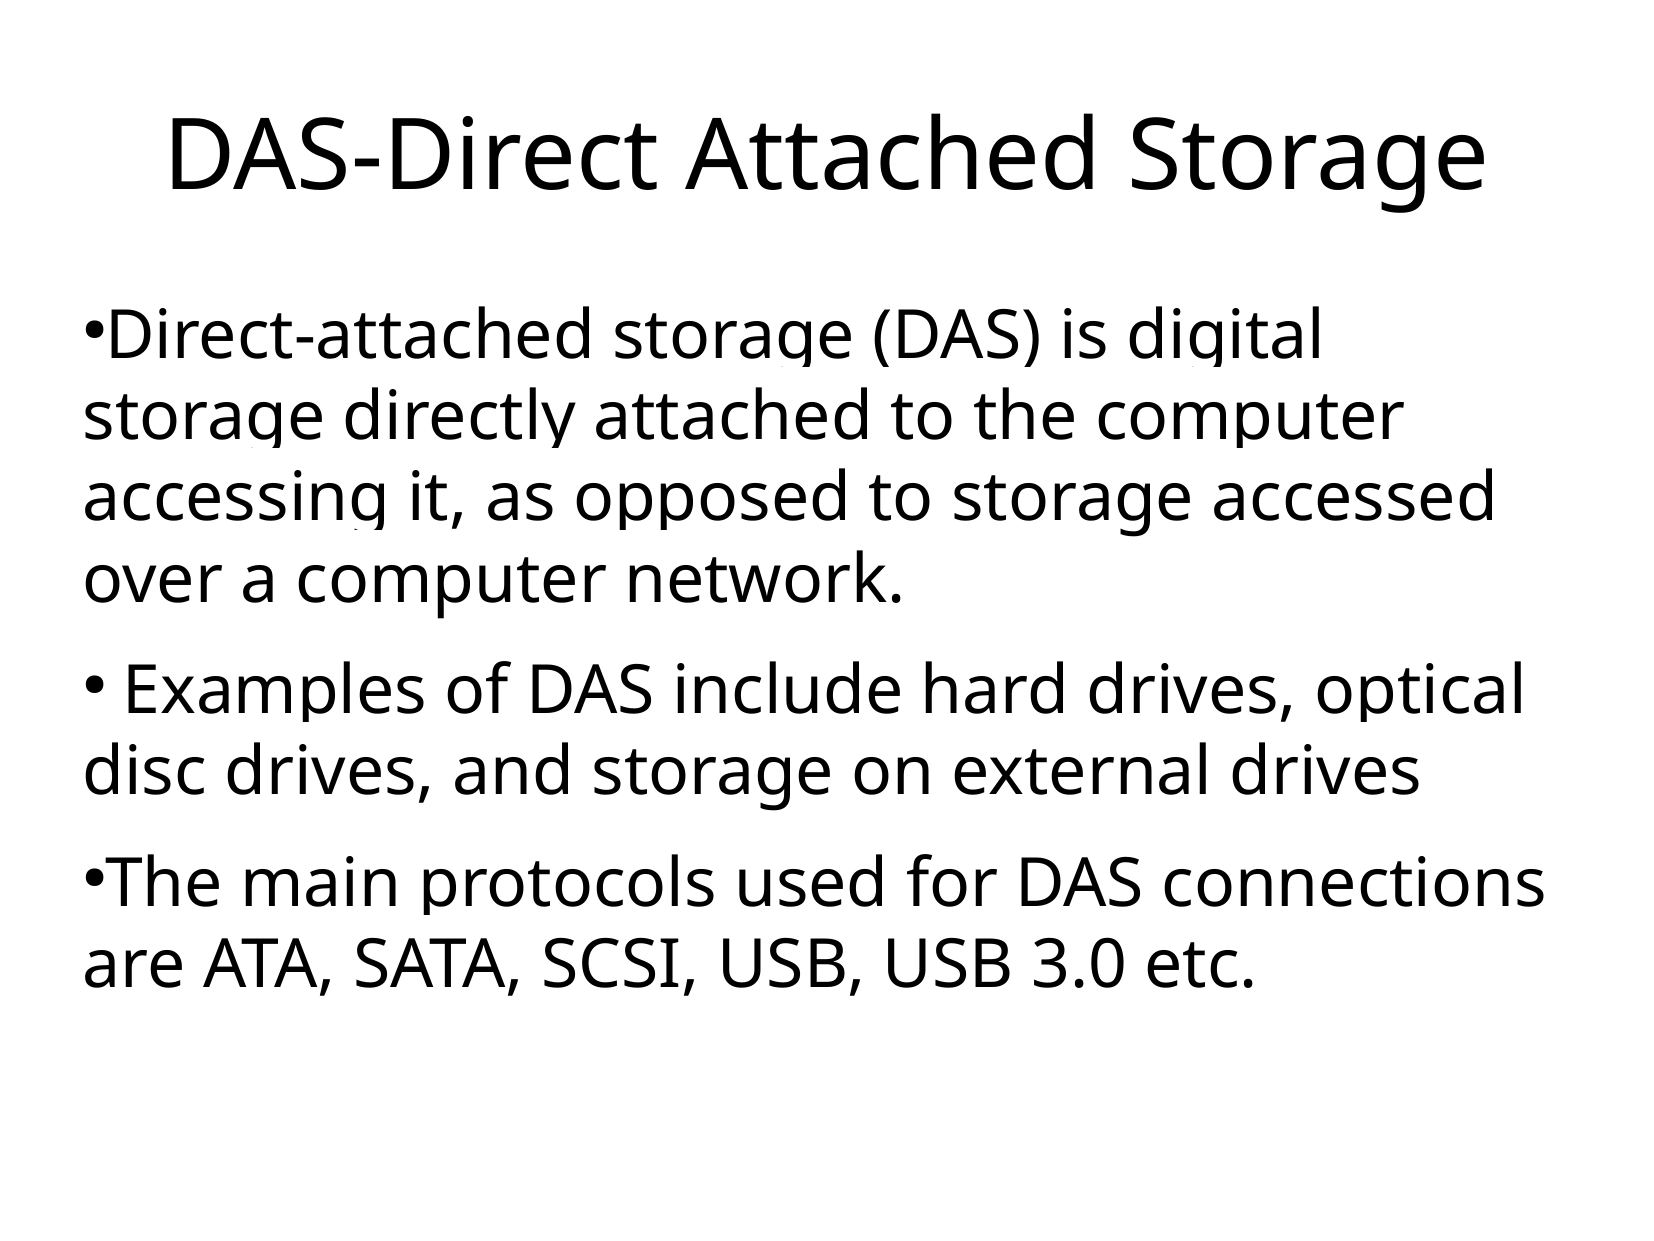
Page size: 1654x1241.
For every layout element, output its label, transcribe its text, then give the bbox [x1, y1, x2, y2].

title DAS-Direct Attached Storage [82, 90, 1571, 210]
list Direct-attached storage (DAS) is digital storage directly attached to the computer accessing it, as opposed to storage accessed over a computer network. Examples of DAS include hard drives, optical disc drives, and storage on external drives The main protocols used for DAS connections are ATA, SATA, SCSI, USB, USB 3.0 etc. [82, 290, 1571, 1010]
